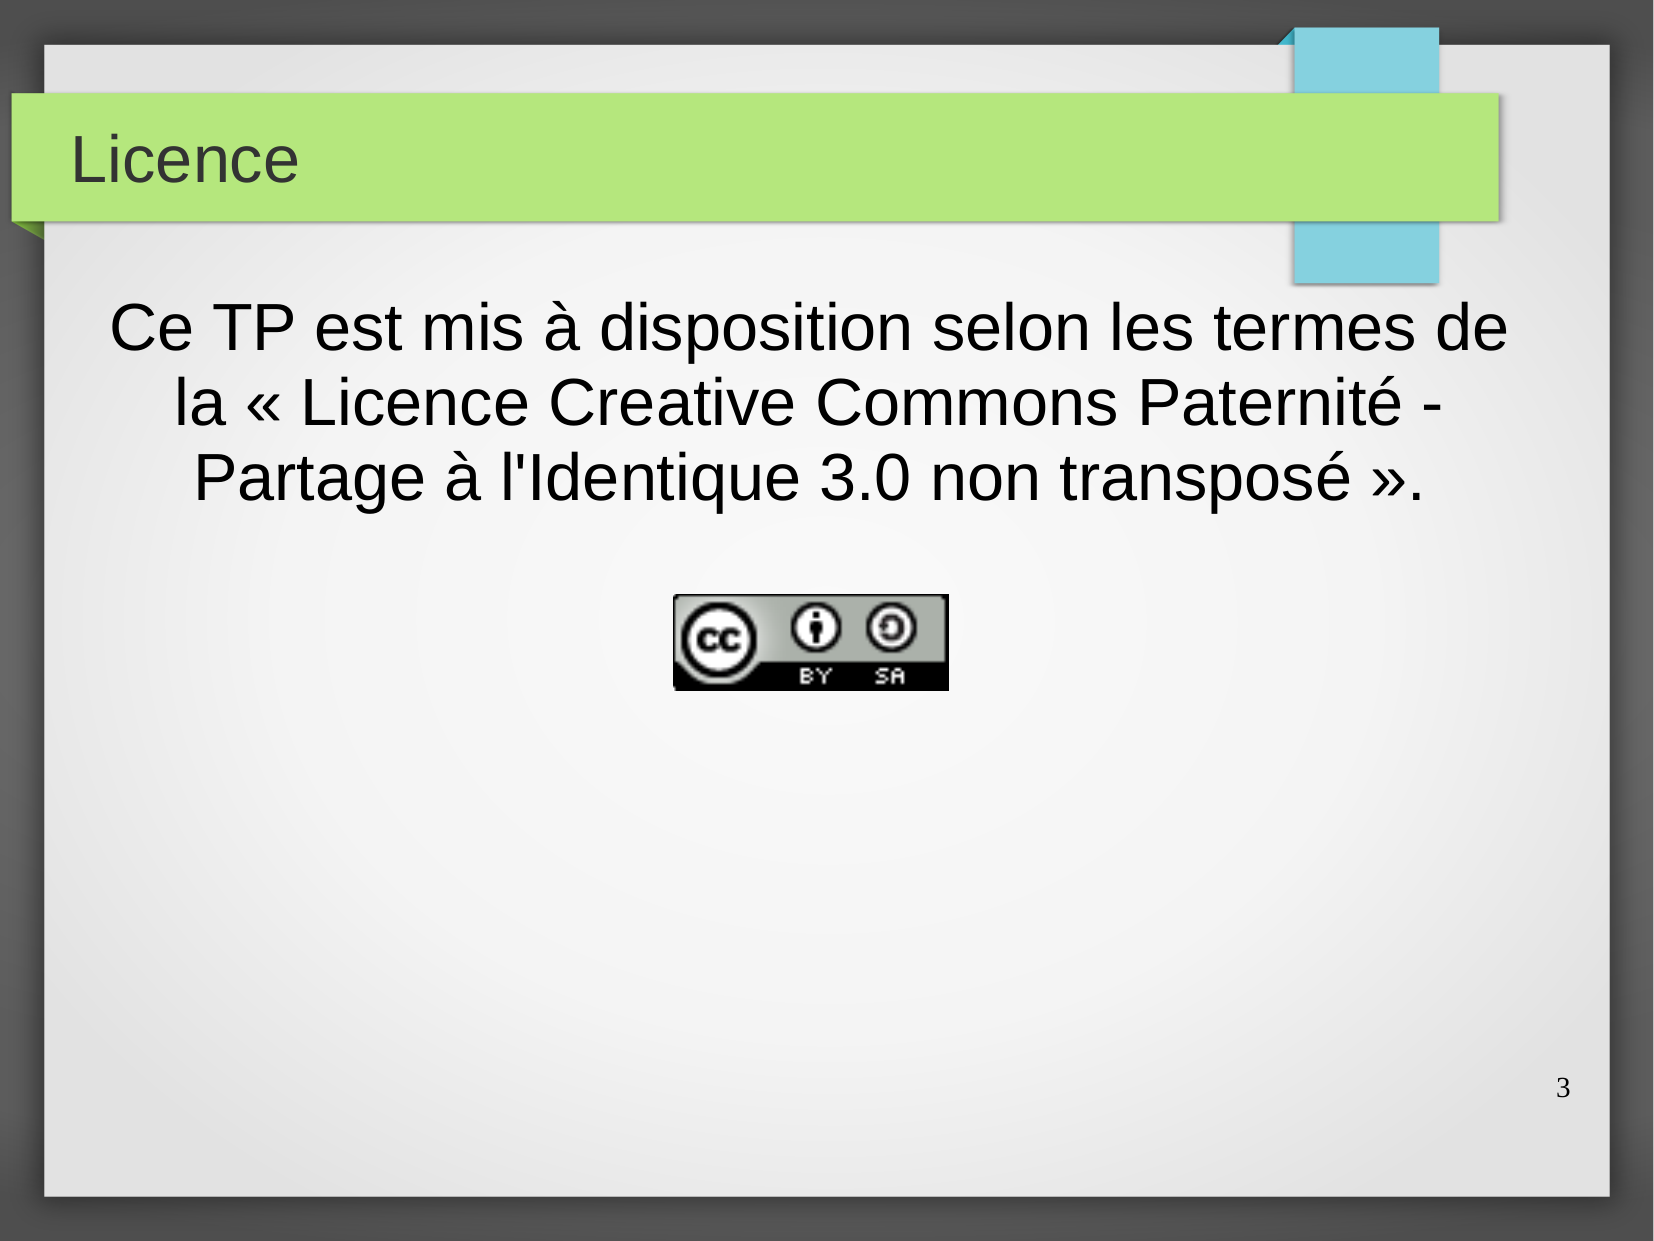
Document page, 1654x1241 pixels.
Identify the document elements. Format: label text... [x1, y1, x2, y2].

list Ce TP est mis à disposition selon les termes de la « Licence Creative Commons Paternité - Partage à l'Identique 3.0 non transposé ». [82, 290, 1538, 1010]
title Licence [70, 106, 1229, 213]
picture [0, 0, 1654, 1241]
